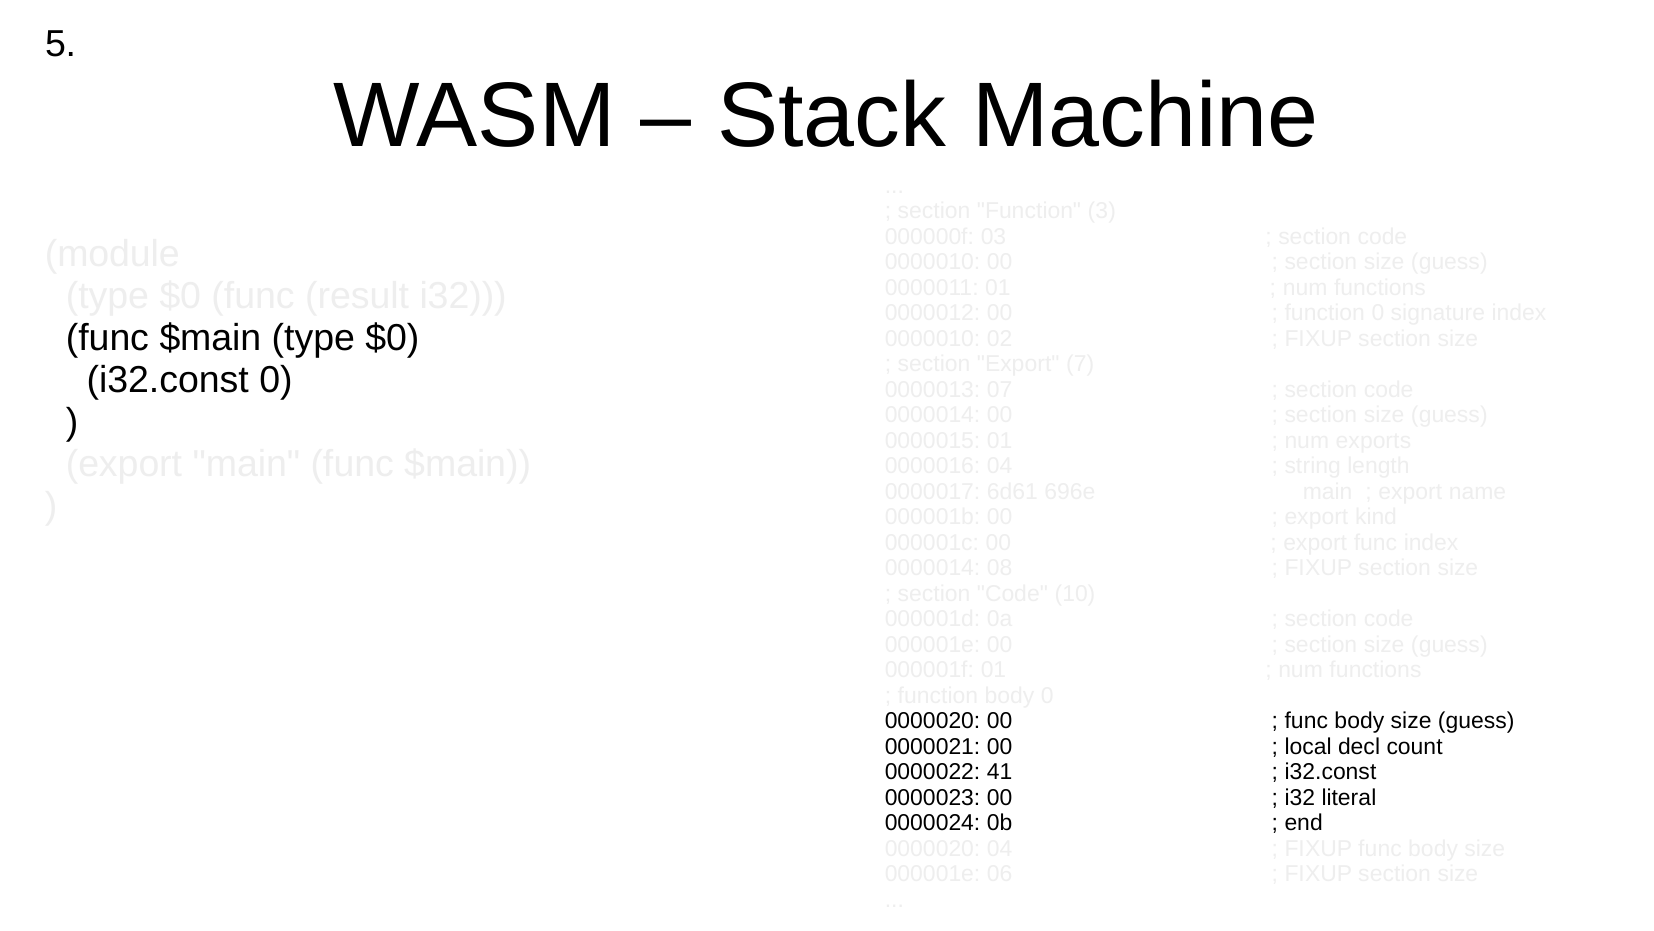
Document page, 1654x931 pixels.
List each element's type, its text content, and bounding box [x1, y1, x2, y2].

text_box 5. [30, 15, 92, 72]
title WASM – Stack Machine [82, 37, 1571, 193]
text_box (module (type $0 (func (result i32))) (func $main (type $0) (i32.const 0) ) (export "main" (func $main)) ) [30, 225, 796, 826]
text_box ... ; section "Function" (3) 000000f: 03 ; section code 0000010: 00 ; section size (guess) 0000011: 01 ; num functions 0000012: 00 ; function 0 signature index 0000010: 02 ; FIXUP section size ; section "Export" (7) 0000013: 07 ; section code 0000014: 00 ; section size (guess) 0000015: 01 ; num exports 0000016: 04 ; string length 0000017: 6d61 696e main ; export name 000001b: 00 ; export kind 000001c: 00 ; export func index 0000014: 08 ; FIXUP section size ; section "Code" (10) 000001d: 0a ; section code 000001e: 00 ; section size (guess) 000001f: 01 ; num functions ; function body 0 0000020: 00 ; func body size (guess) 0000021: 00 ; local decl count 0000022: 41 ; i32.const 0000023: 00 ; i32 literal 0000024: 0b ; end 0000020: 04 ; FIXUP func body size 000001e: 06 ; FIXUP section size ... [870, 165, 1636, 931]
